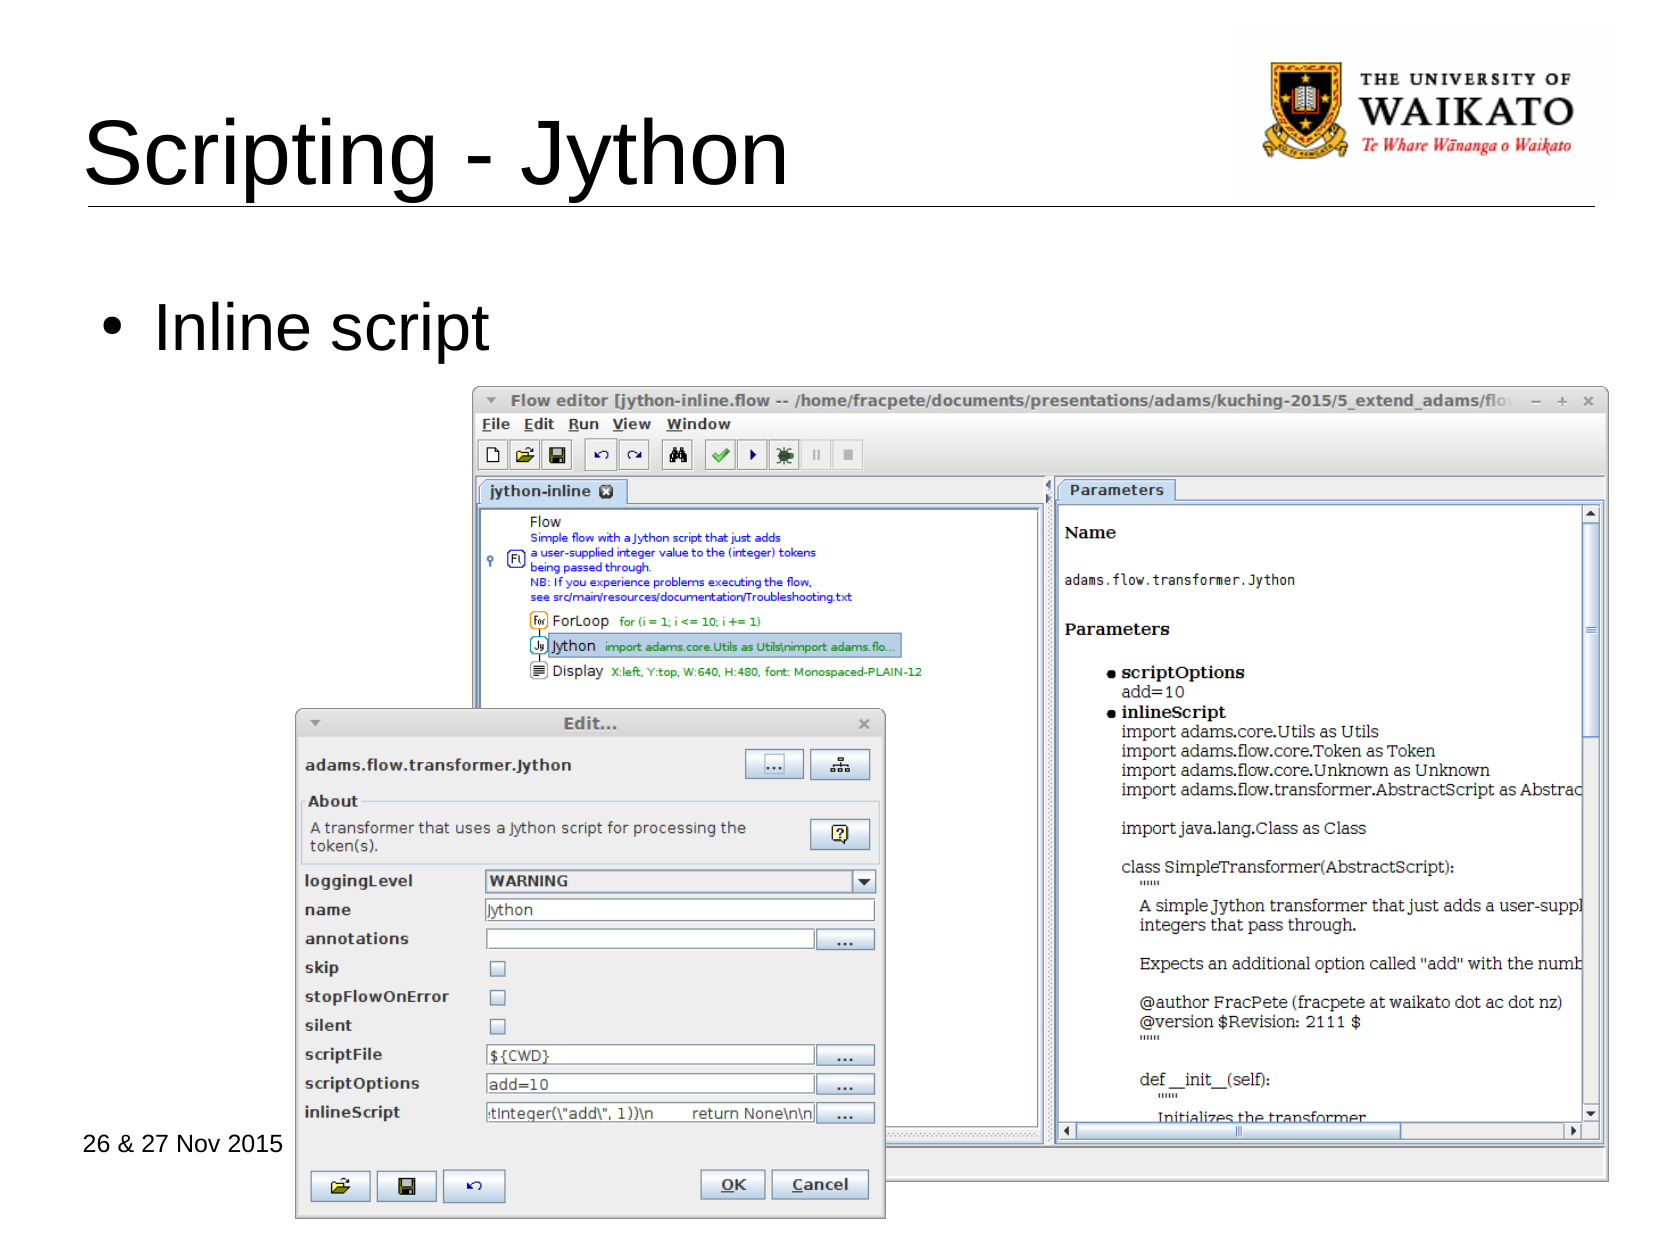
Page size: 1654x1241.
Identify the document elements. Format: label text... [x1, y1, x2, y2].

picture [295, 386, 1609, 1219]
picture [1228, 24, 1619, 201]
list Inline script [82, 290, 1571, 1010]
title Scripting - Jython [82, 49, 1571, 257]
